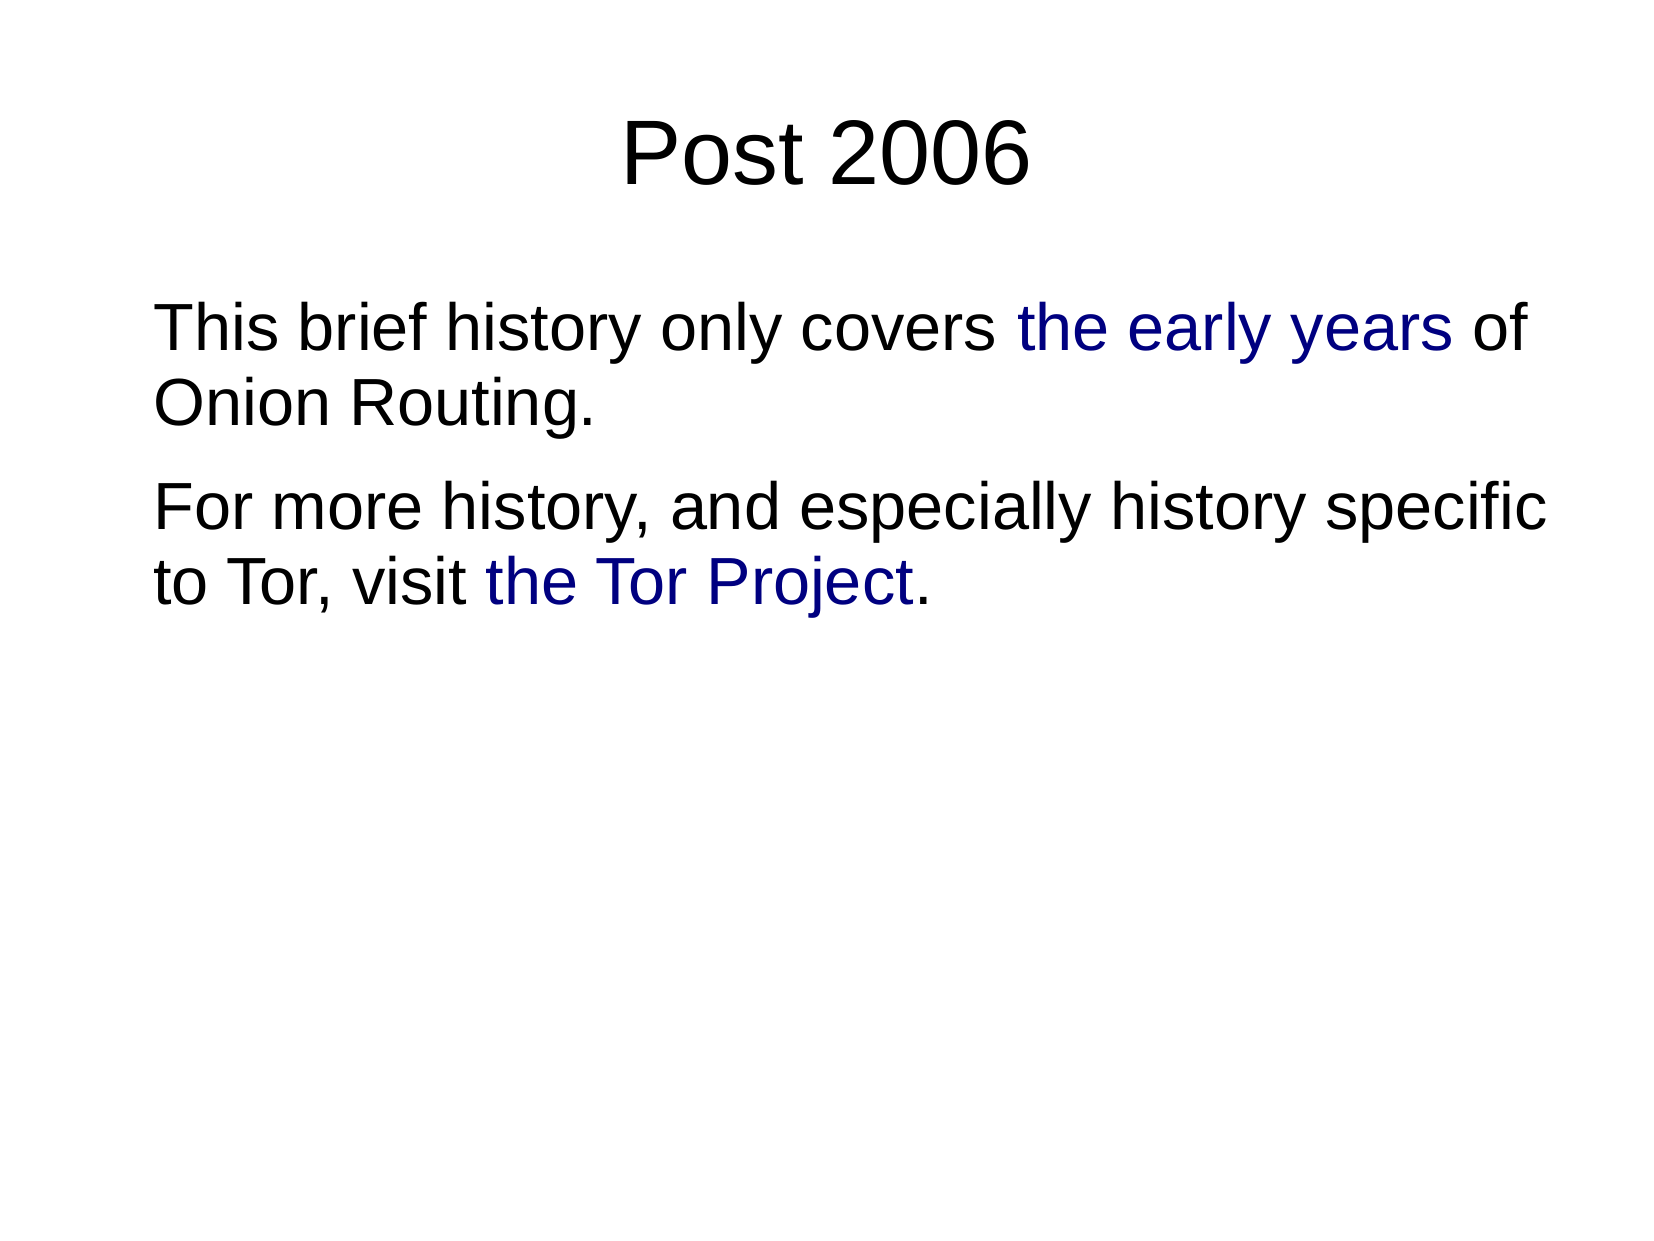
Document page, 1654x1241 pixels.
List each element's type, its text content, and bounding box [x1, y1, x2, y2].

list This brief history only covers the early years of Onion Routing. For more history, and especially history specific to Tor, visit the Tor Project. [82, 290, 1571, 1010]
title Post 2006 [82, 49, 1571, 257]
